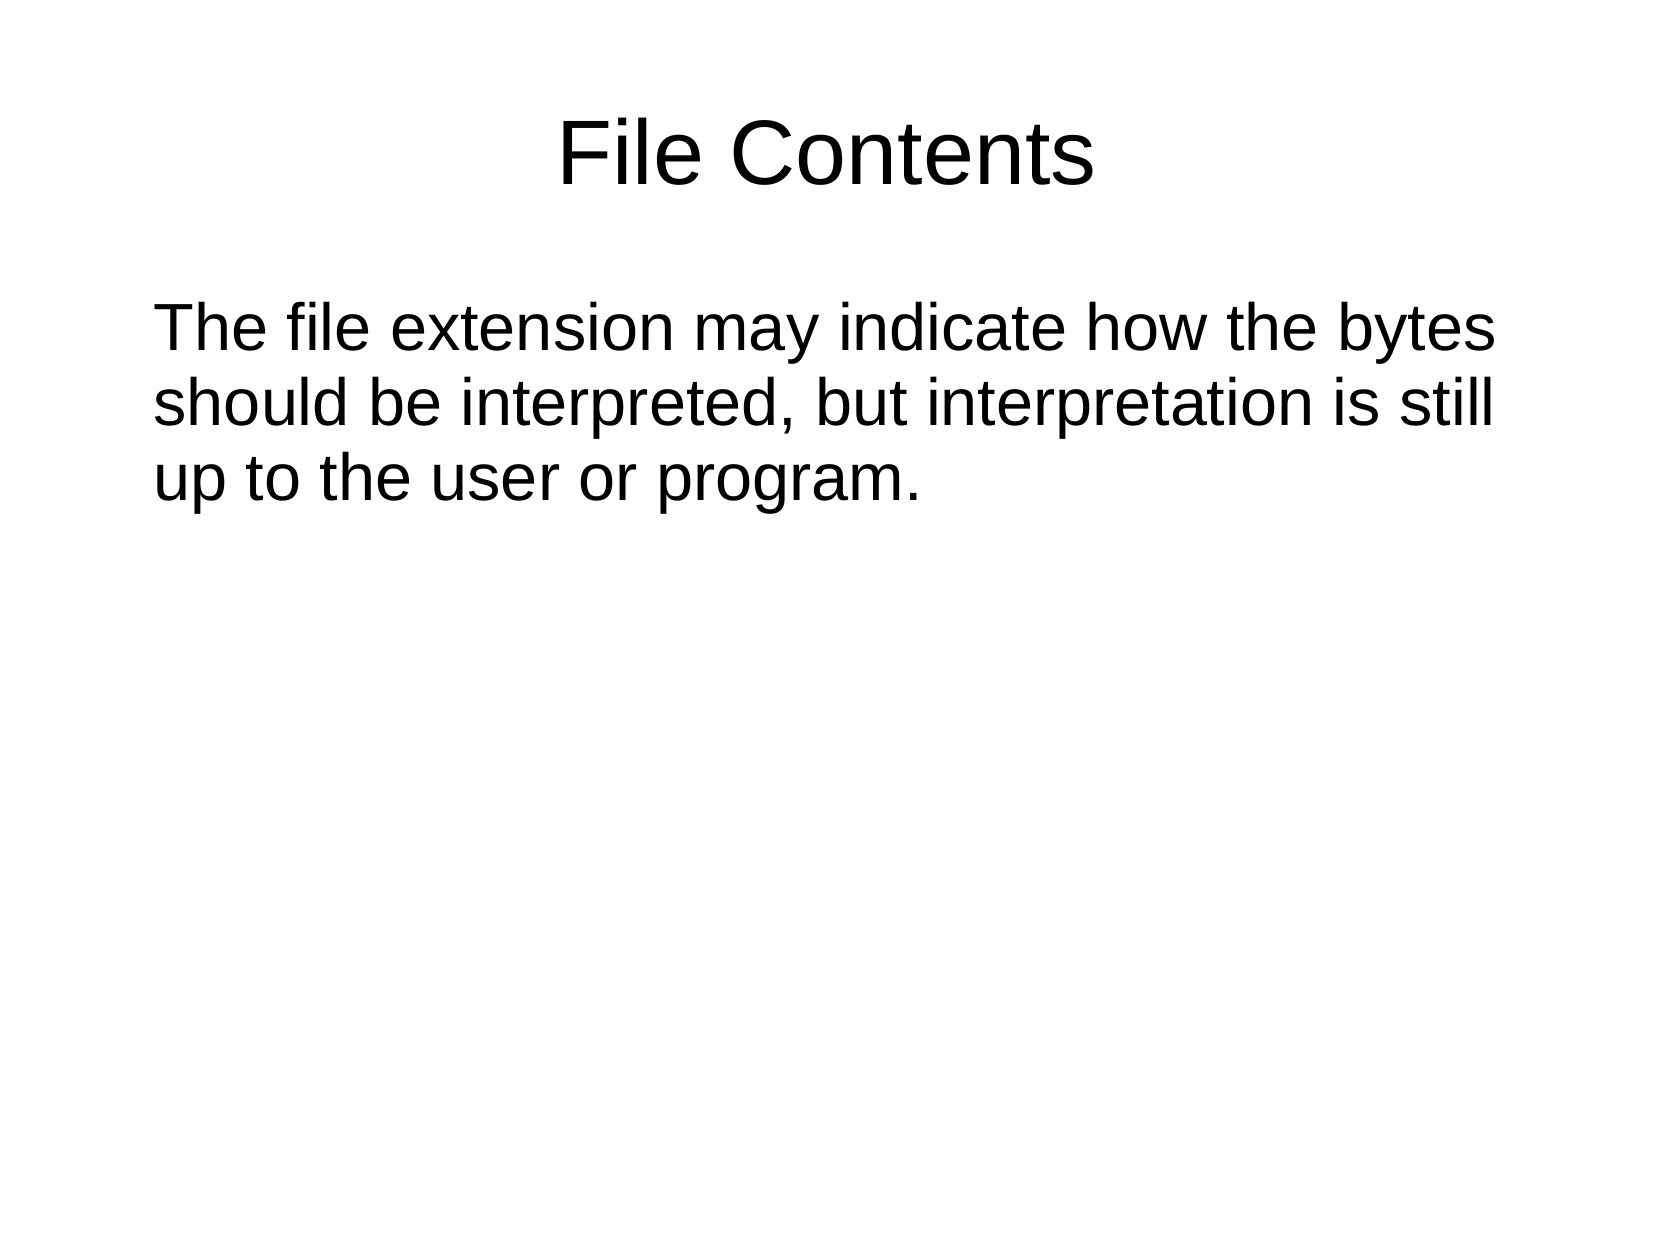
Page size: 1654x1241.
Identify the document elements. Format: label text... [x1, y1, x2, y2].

title File Contents [82, 49, 1571, 257]
list The file extension may indicate how the bytes should be interpreted, but interpretation is still up to the user or program. [82, 290, 1571, 1010]
